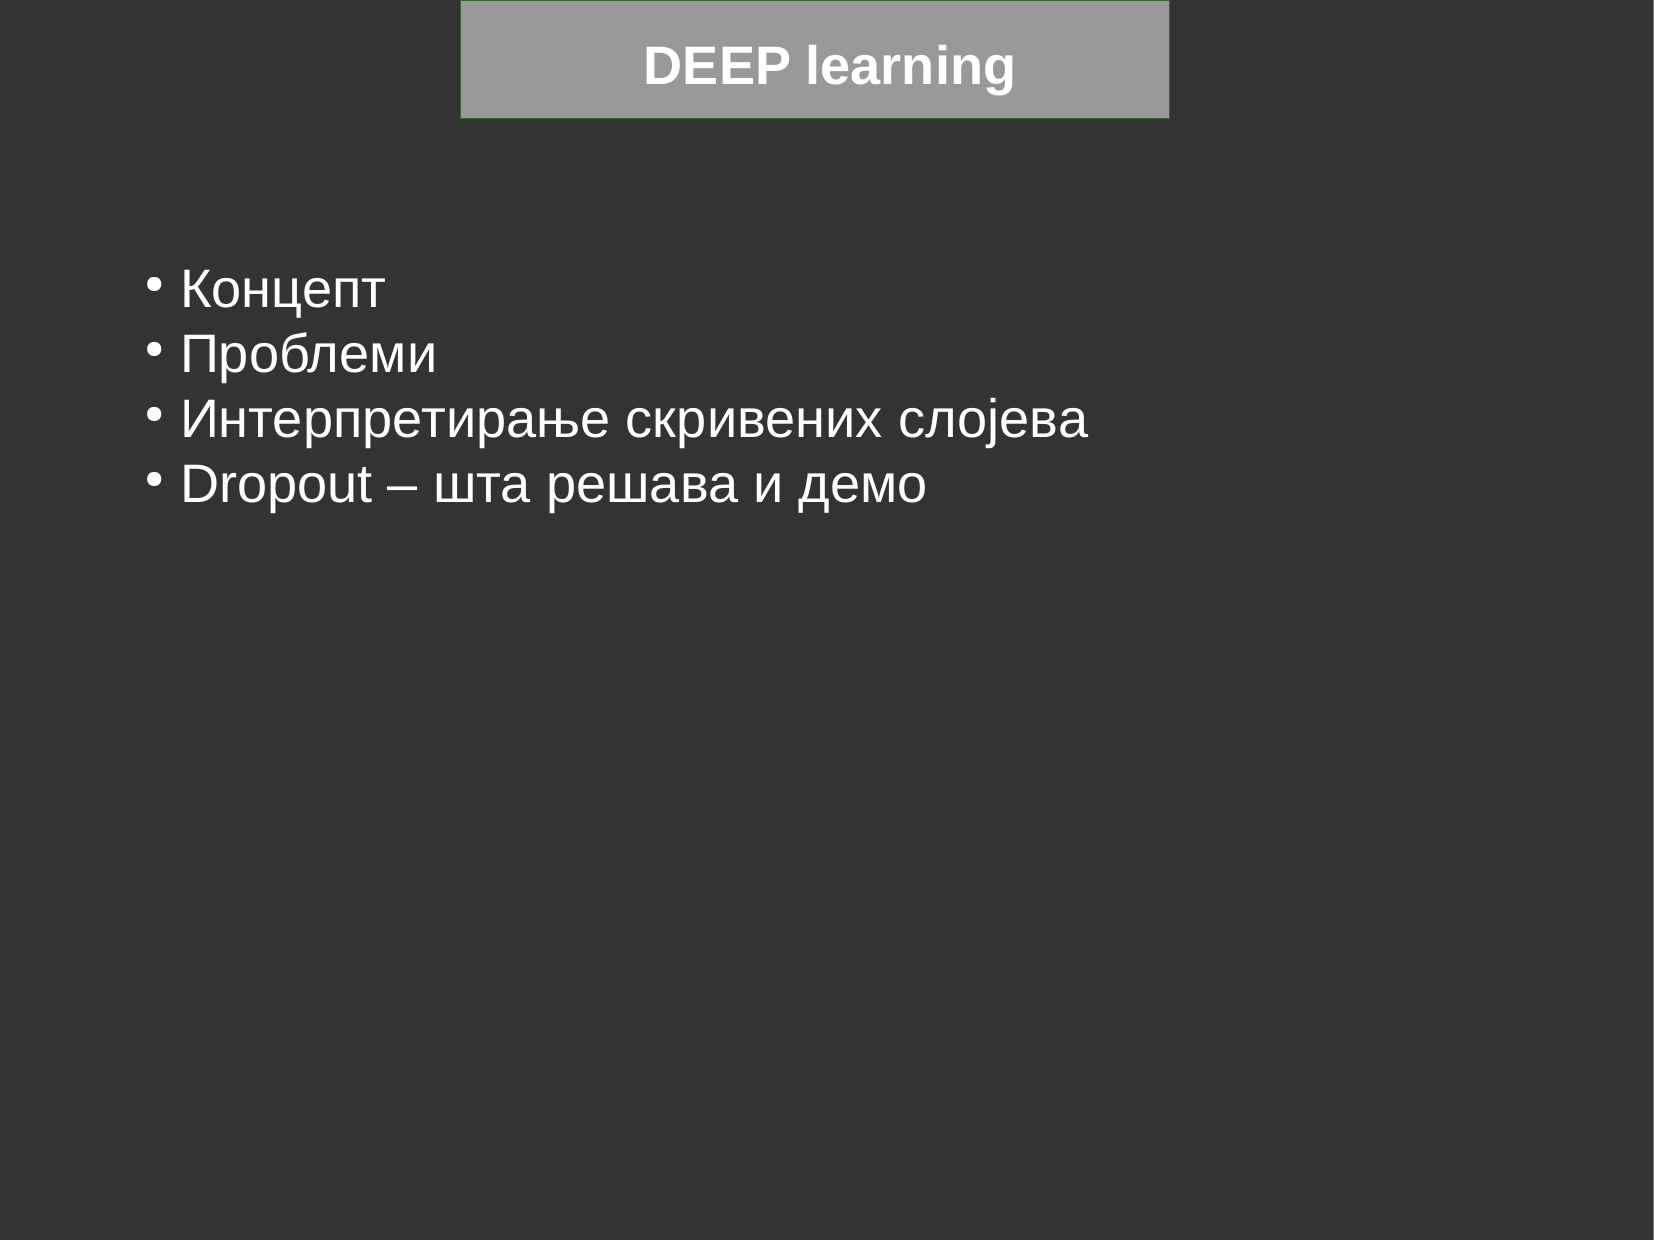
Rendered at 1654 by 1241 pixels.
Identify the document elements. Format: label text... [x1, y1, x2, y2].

text_box Концепт Проблеми Интерпретирање скривених слојева Dropout – шта решава и демо [129, 200, 1571, 683]
text_box [460, 0, 1170, 119]
